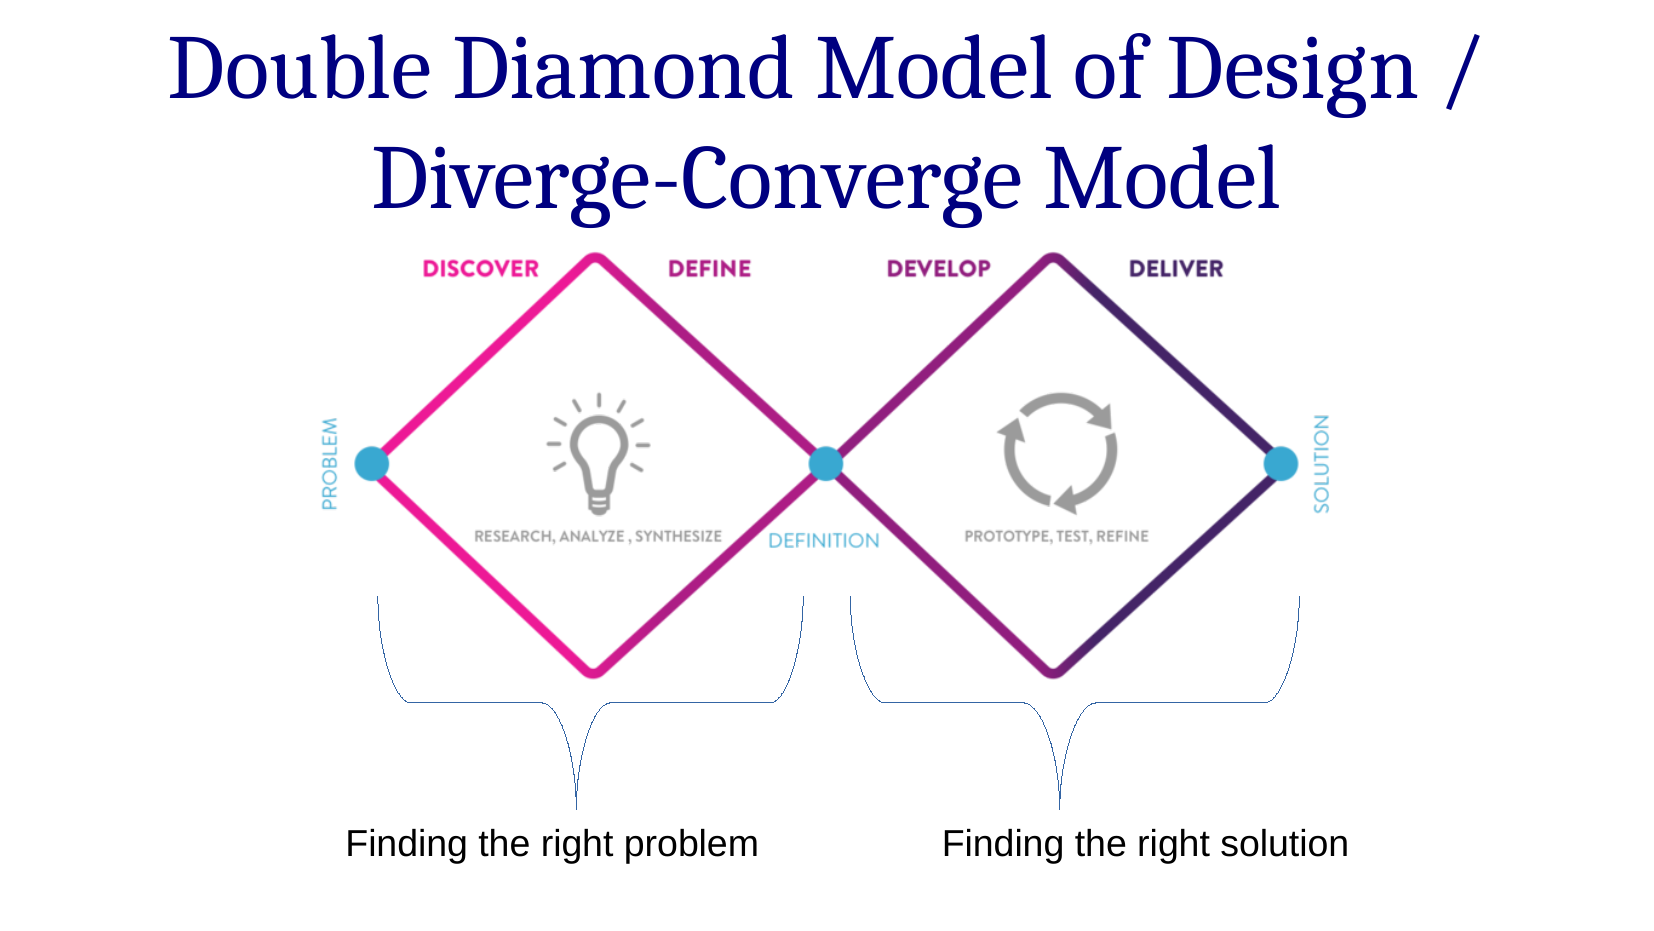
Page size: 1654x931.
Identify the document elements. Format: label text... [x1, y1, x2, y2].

text_box Finding the right solution [927, 814, 1365, 872]
title Double Diamond Model of Design / Diverge-Converge Model [82, 6, 1571, 223]
picture [221, 164, 1432, 704]
text_box Finding the right problem [330, 814, 775, 872]
